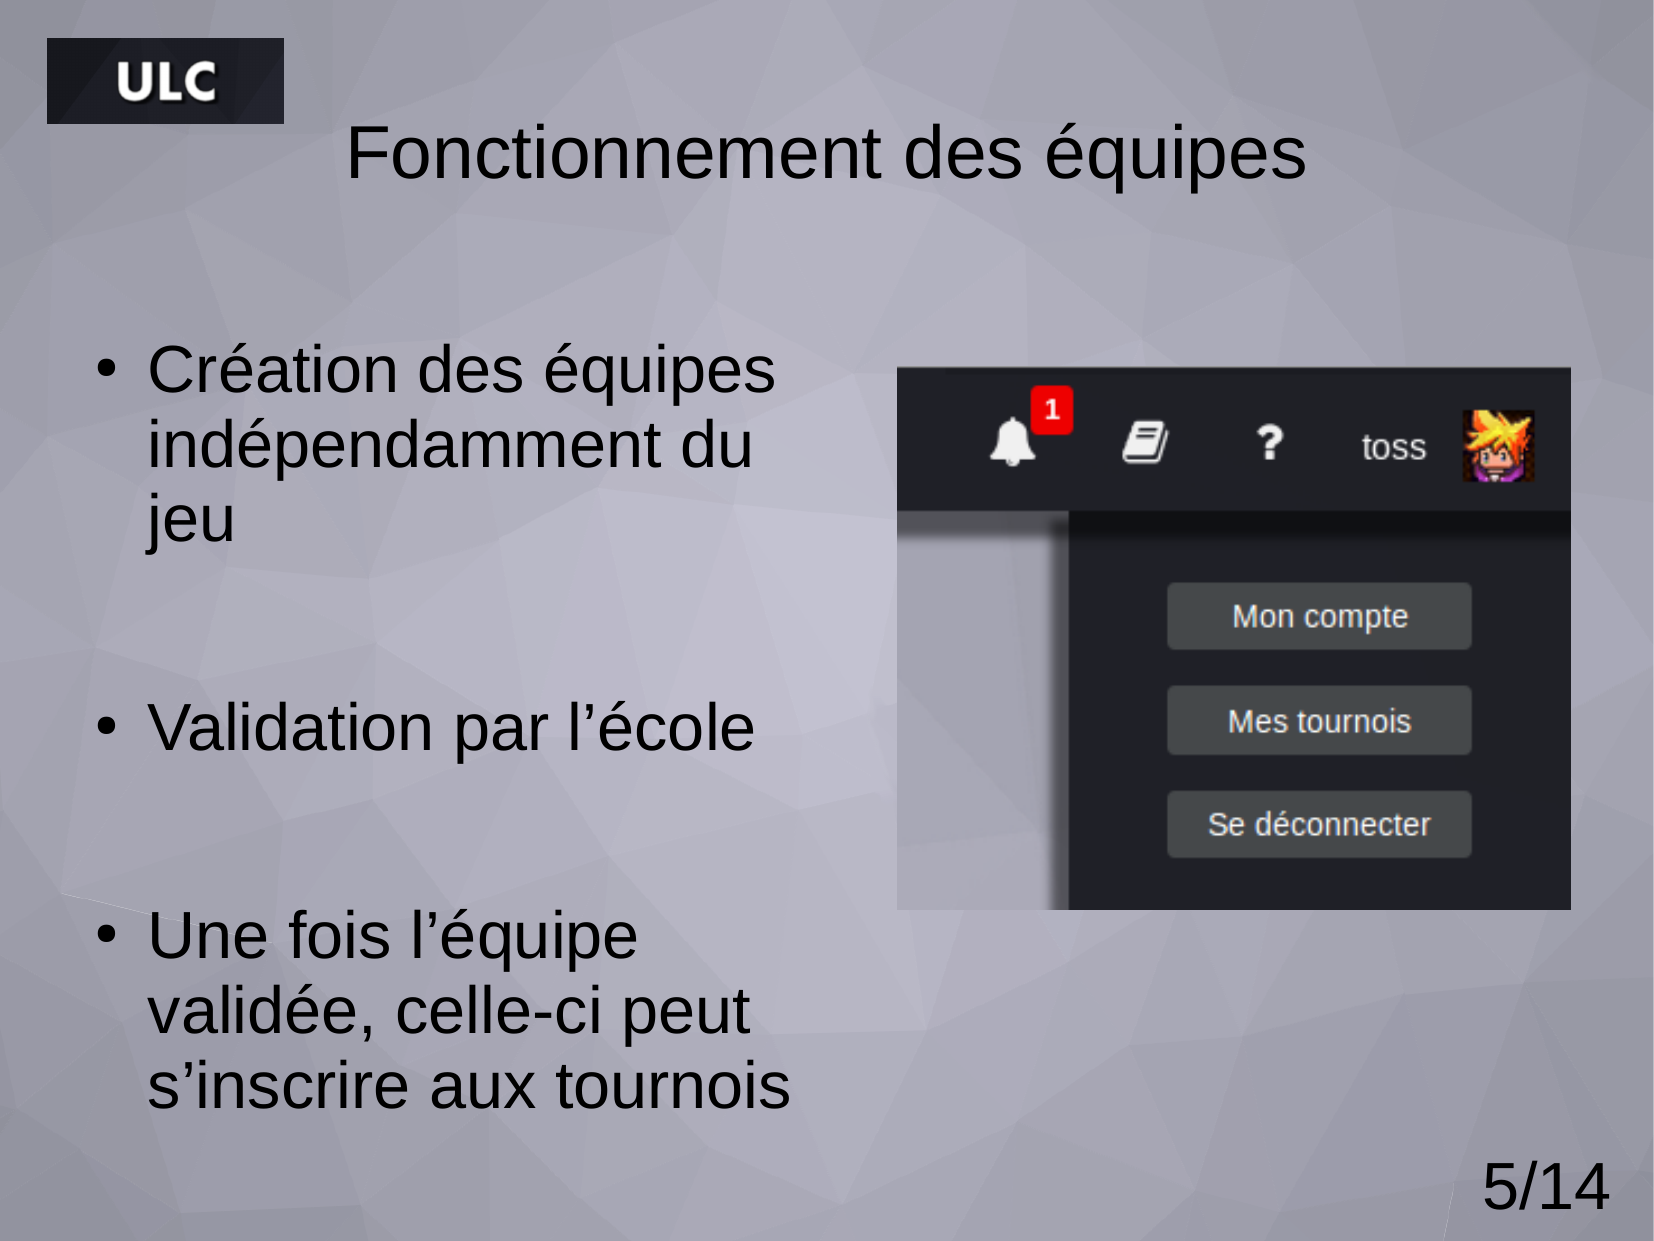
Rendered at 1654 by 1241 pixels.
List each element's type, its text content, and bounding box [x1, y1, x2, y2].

list Création des équipes indépendamment du jeu Validation par l’école Une fois l’équipe validée, celle-ci peut s’inscrire aux tournois [76, 331, 798, 1052]
title Fonctionnement des équipes [82, 49, 1571, 257]
picture [0, 0, 1654, 1241]
list 5/14 [1411, 1045, 1654, 1217]
